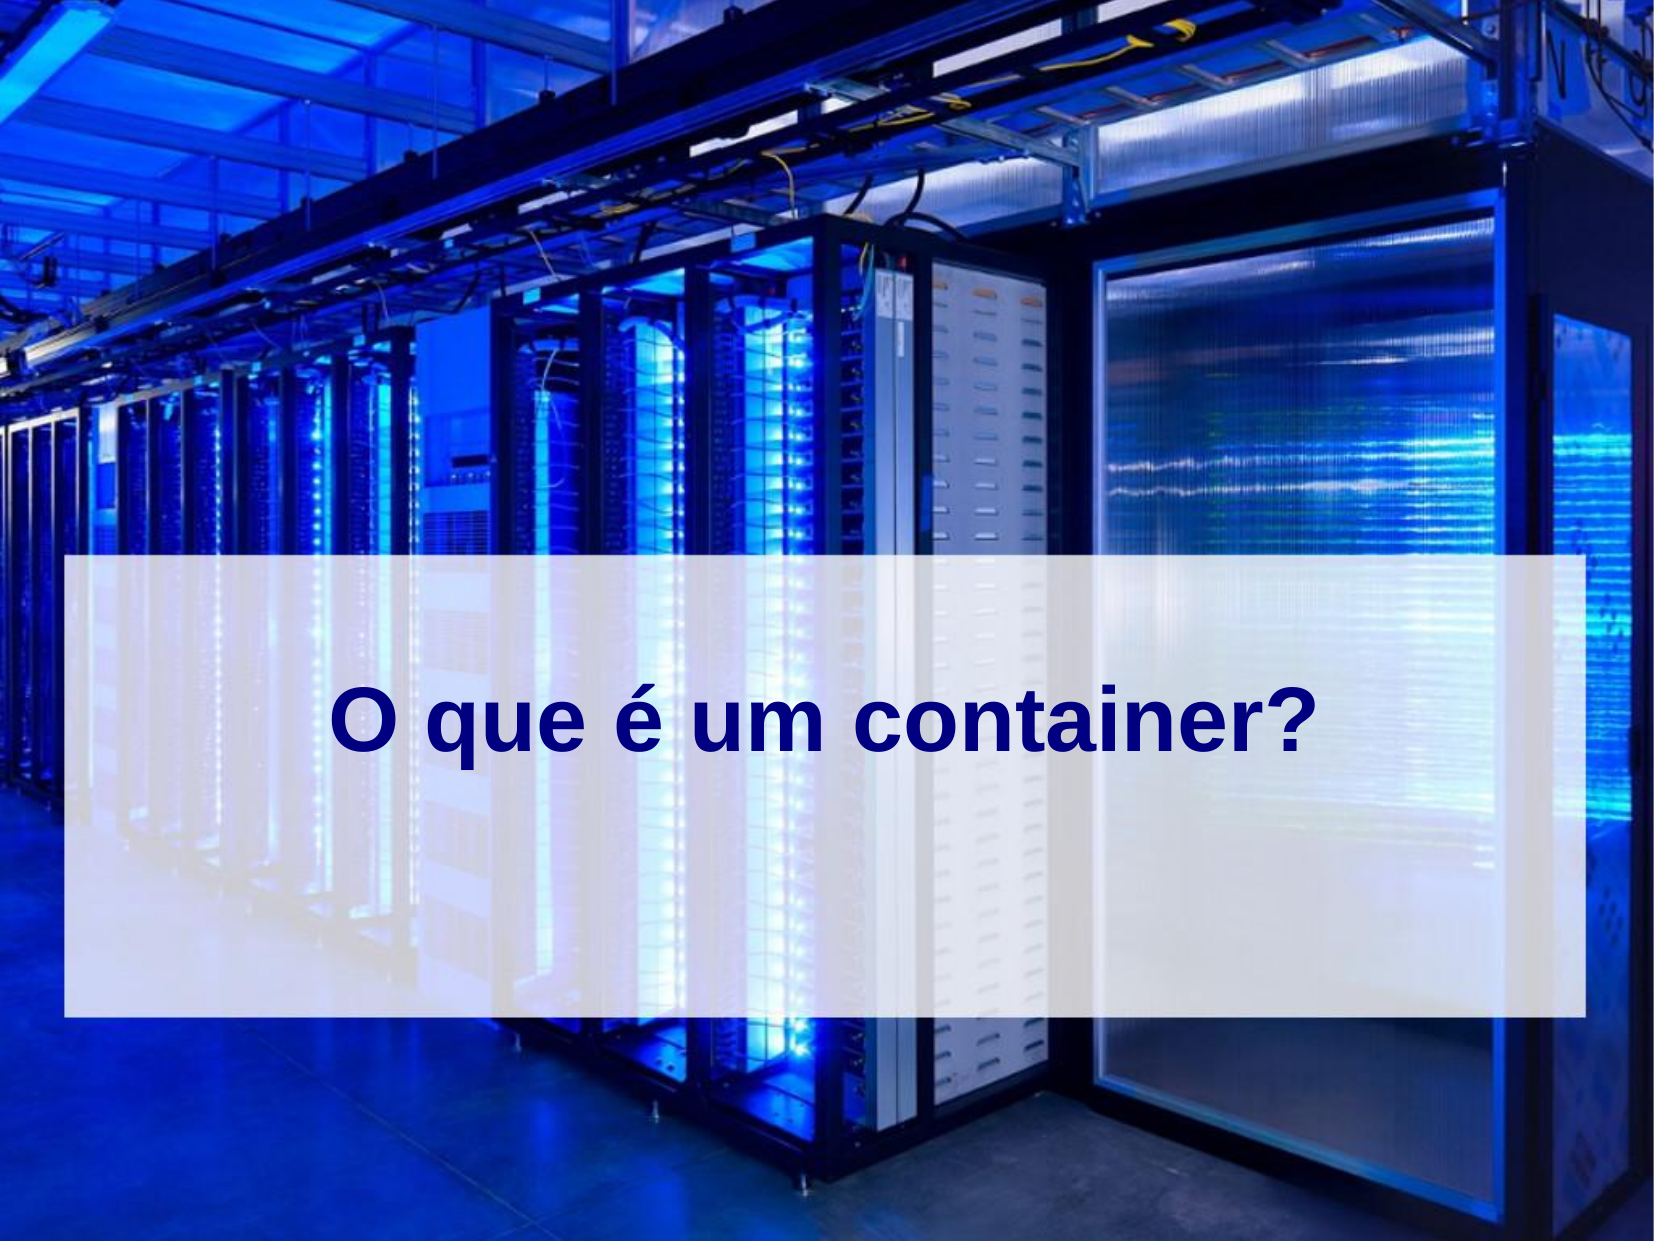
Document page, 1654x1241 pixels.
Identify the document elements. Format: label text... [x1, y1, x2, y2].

picture [0, 0, 1654, 1241]
title O que é um container? [60, 566, 1591, 874]
